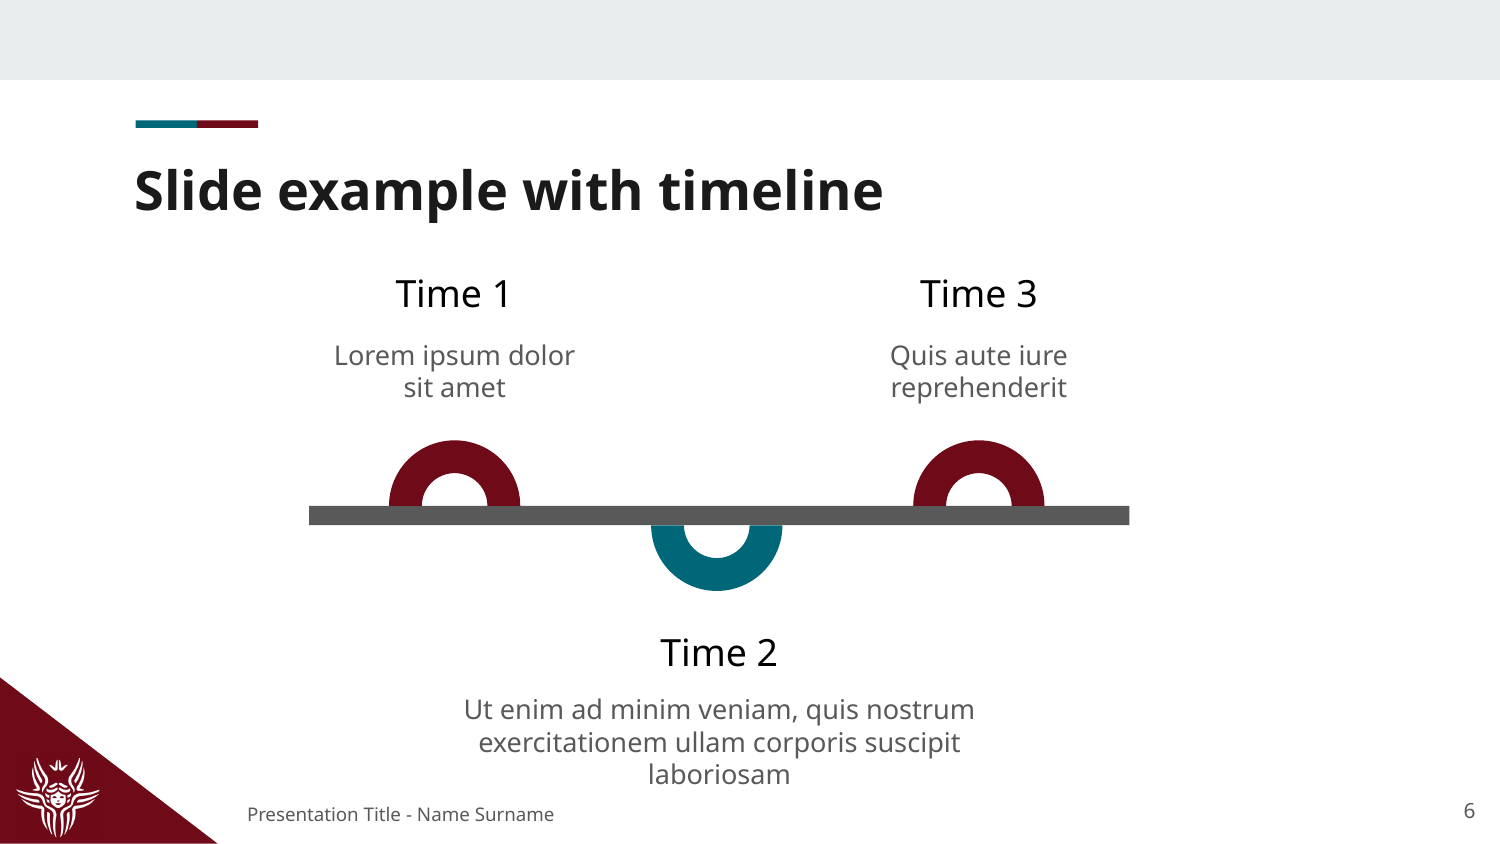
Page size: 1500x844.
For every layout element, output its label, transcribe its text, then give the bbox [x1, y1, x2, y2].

text_box Quis aute iure reprehenderit [828, 323, 1130, 440]
text_box Ut enim ad minim veniam, quis nostrum exercitationem ullam corporis suscipit laboriosam [419, 677, 1020, 766]
picture [16, 758, 100, 839]
text_box Time 1 [259, 255, 650, 320]
text_box Slide example with timeline [119, 141, 1381, 230]
text_box [309, 440, 1130, 591]
slide_number <number> [1400, 779, 1491, 844]
text_box Lorem ipsum dolor sit amet [303, 323, 606, 418]
subtitle Presentation Title - Name Surname [232, 783, 1193, 839]
text_box Time 2 [502, 613, 937, 678]
text_box Time 3 [761, 255, 1196, 320]
